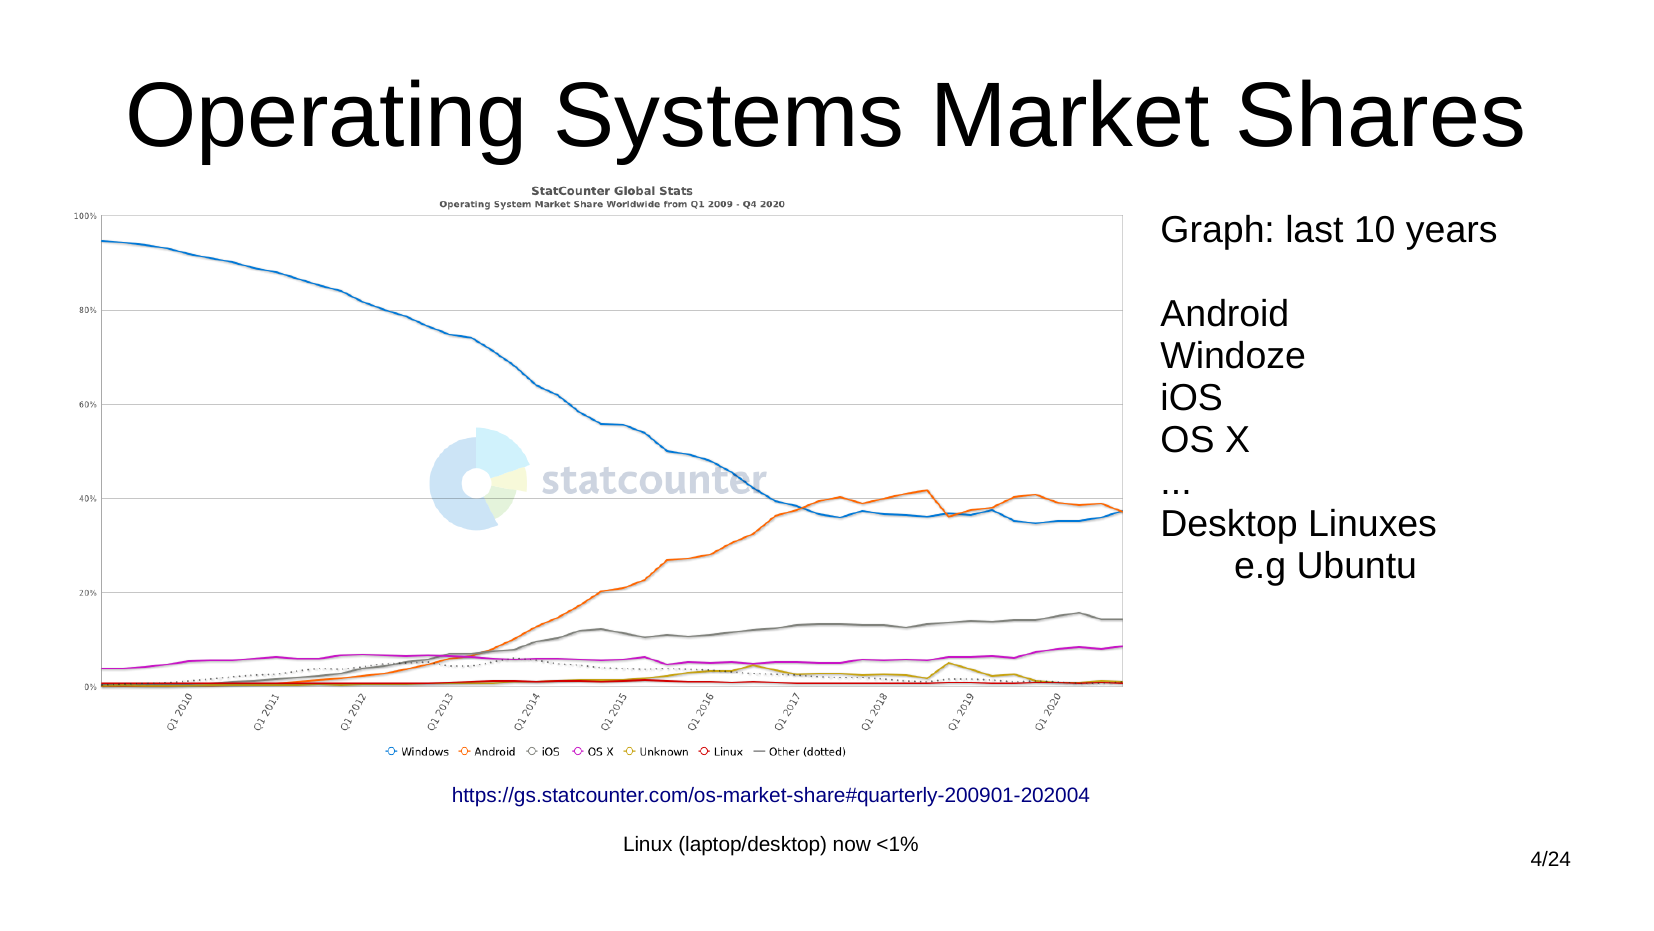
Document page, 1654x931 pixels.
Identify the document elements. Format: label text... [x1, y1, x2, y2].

title Operating Systems Market Shares [82, 37, 1571, 193]
text_box Graph: last 10 years Android Windoze iOS OS X ... Desktop Linuxes e.g Ubuntu [1145, 200, 1548, 594]
picture [72, 183, 1123, 774]
text_box https://gs.statcounter.com/os-market-share#quarterly-200901-202004 Linux (laptop/desktop) now <1% [437, 776, 1105, 863]
